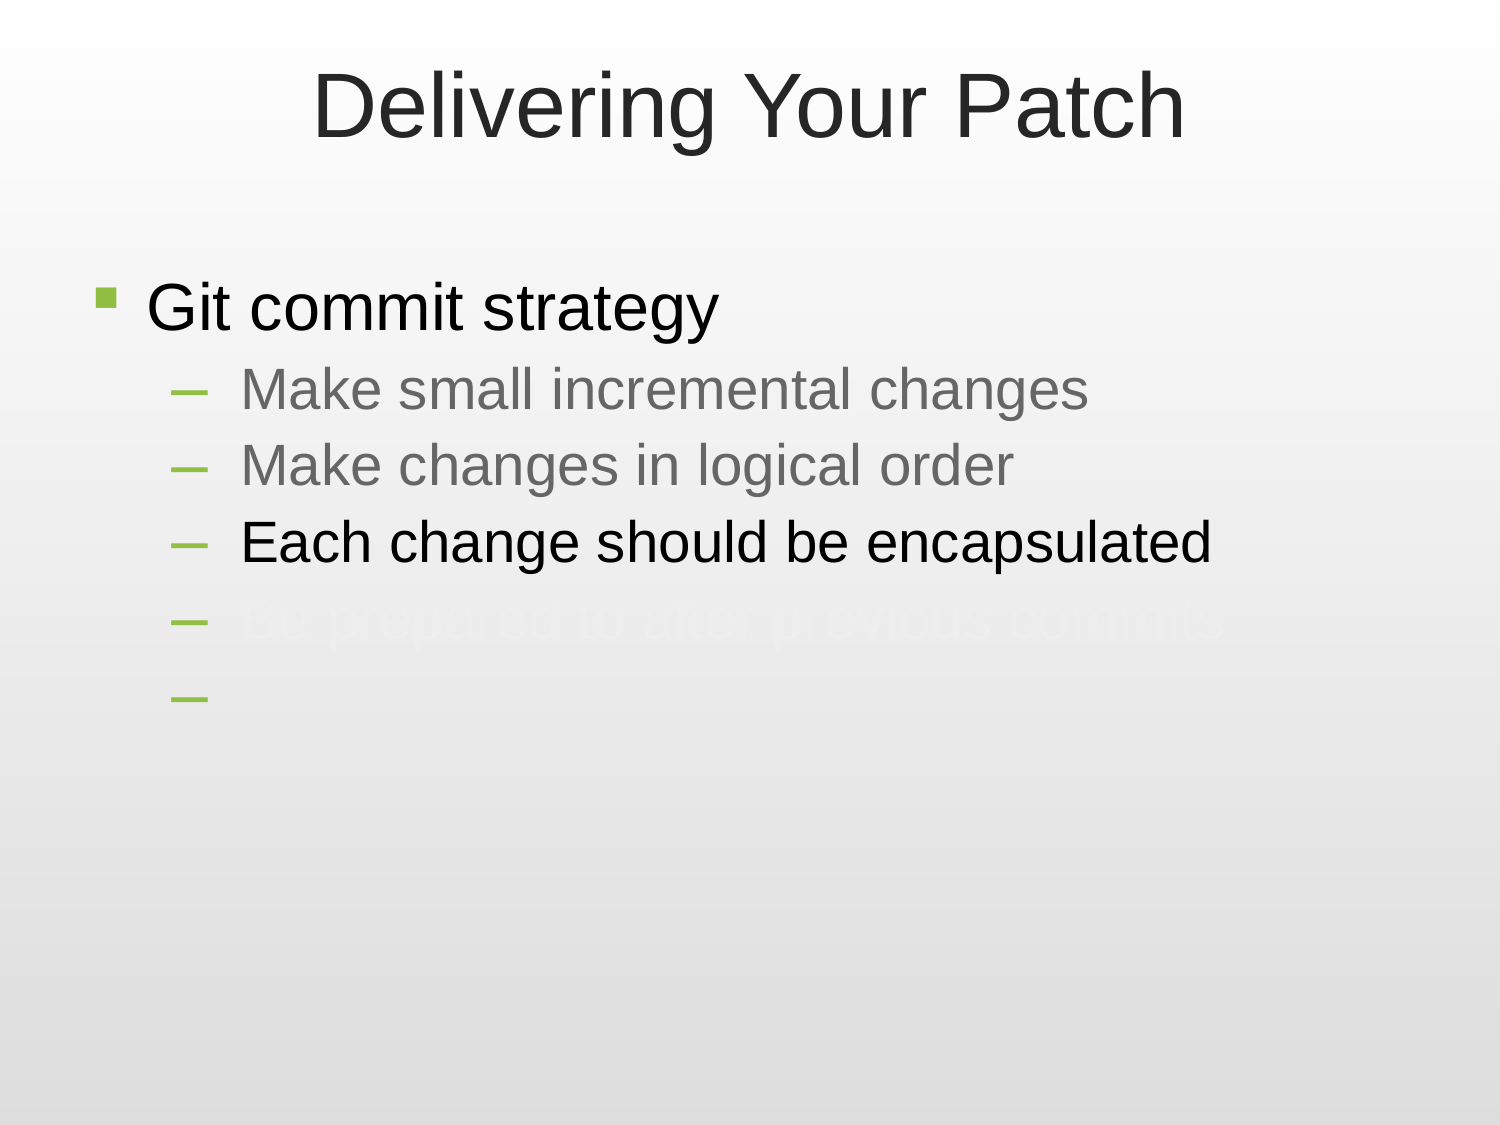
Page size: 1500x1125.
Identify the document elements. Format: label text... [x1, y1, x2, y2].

title Delivering Your Patch [75, 19, 1425, 191]
list Git commit strategy Make small incremental changes Make changes in logical order Each change should be encapsulated Be prepared to alter previous commits [75, 262, 1425, 1005]
